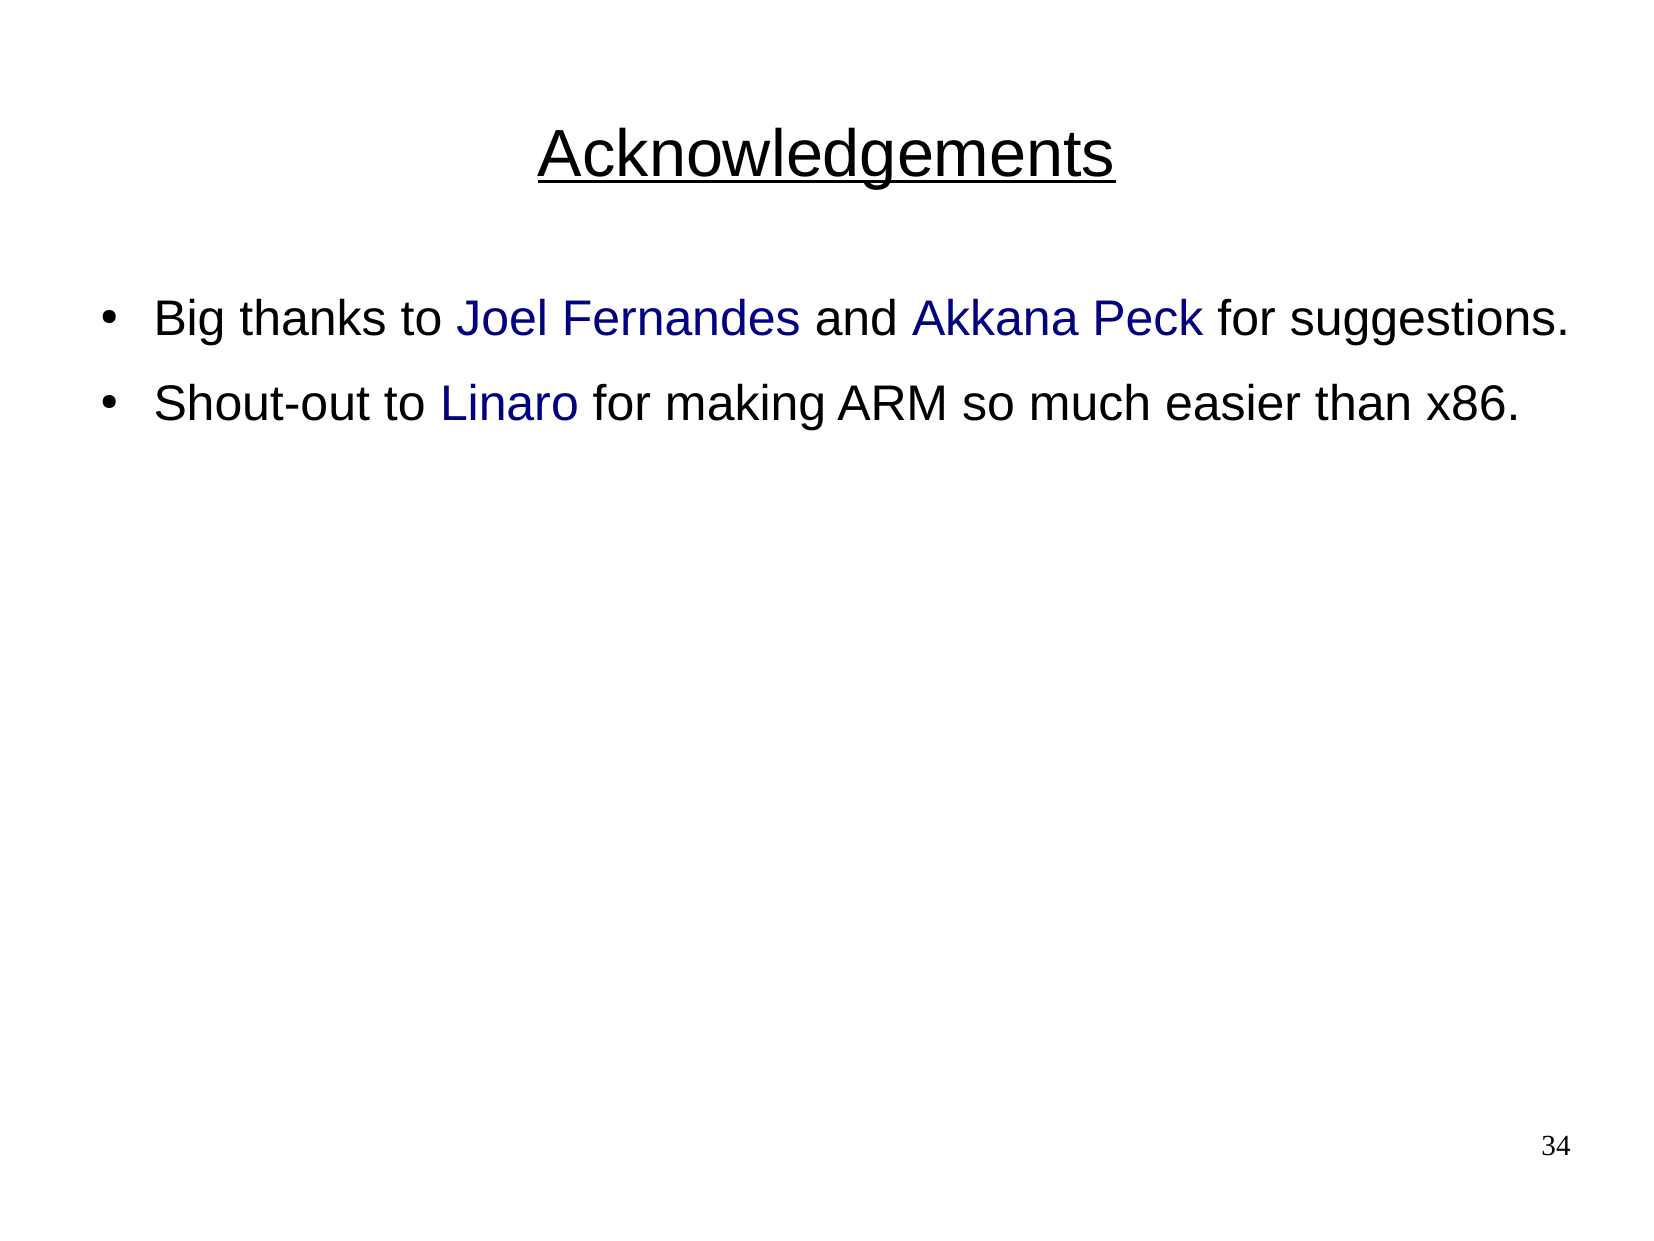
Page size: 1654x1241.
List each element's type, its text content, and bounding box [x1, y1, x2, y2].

title Acknowledgements [82, 49, 1571, 257]
list Big thanks to Joel Fernandes and Akkana Peck for suggestions. Shout-out to Linaro for making ARM so much easier than x86. [82, 290, 1571, 1010]
